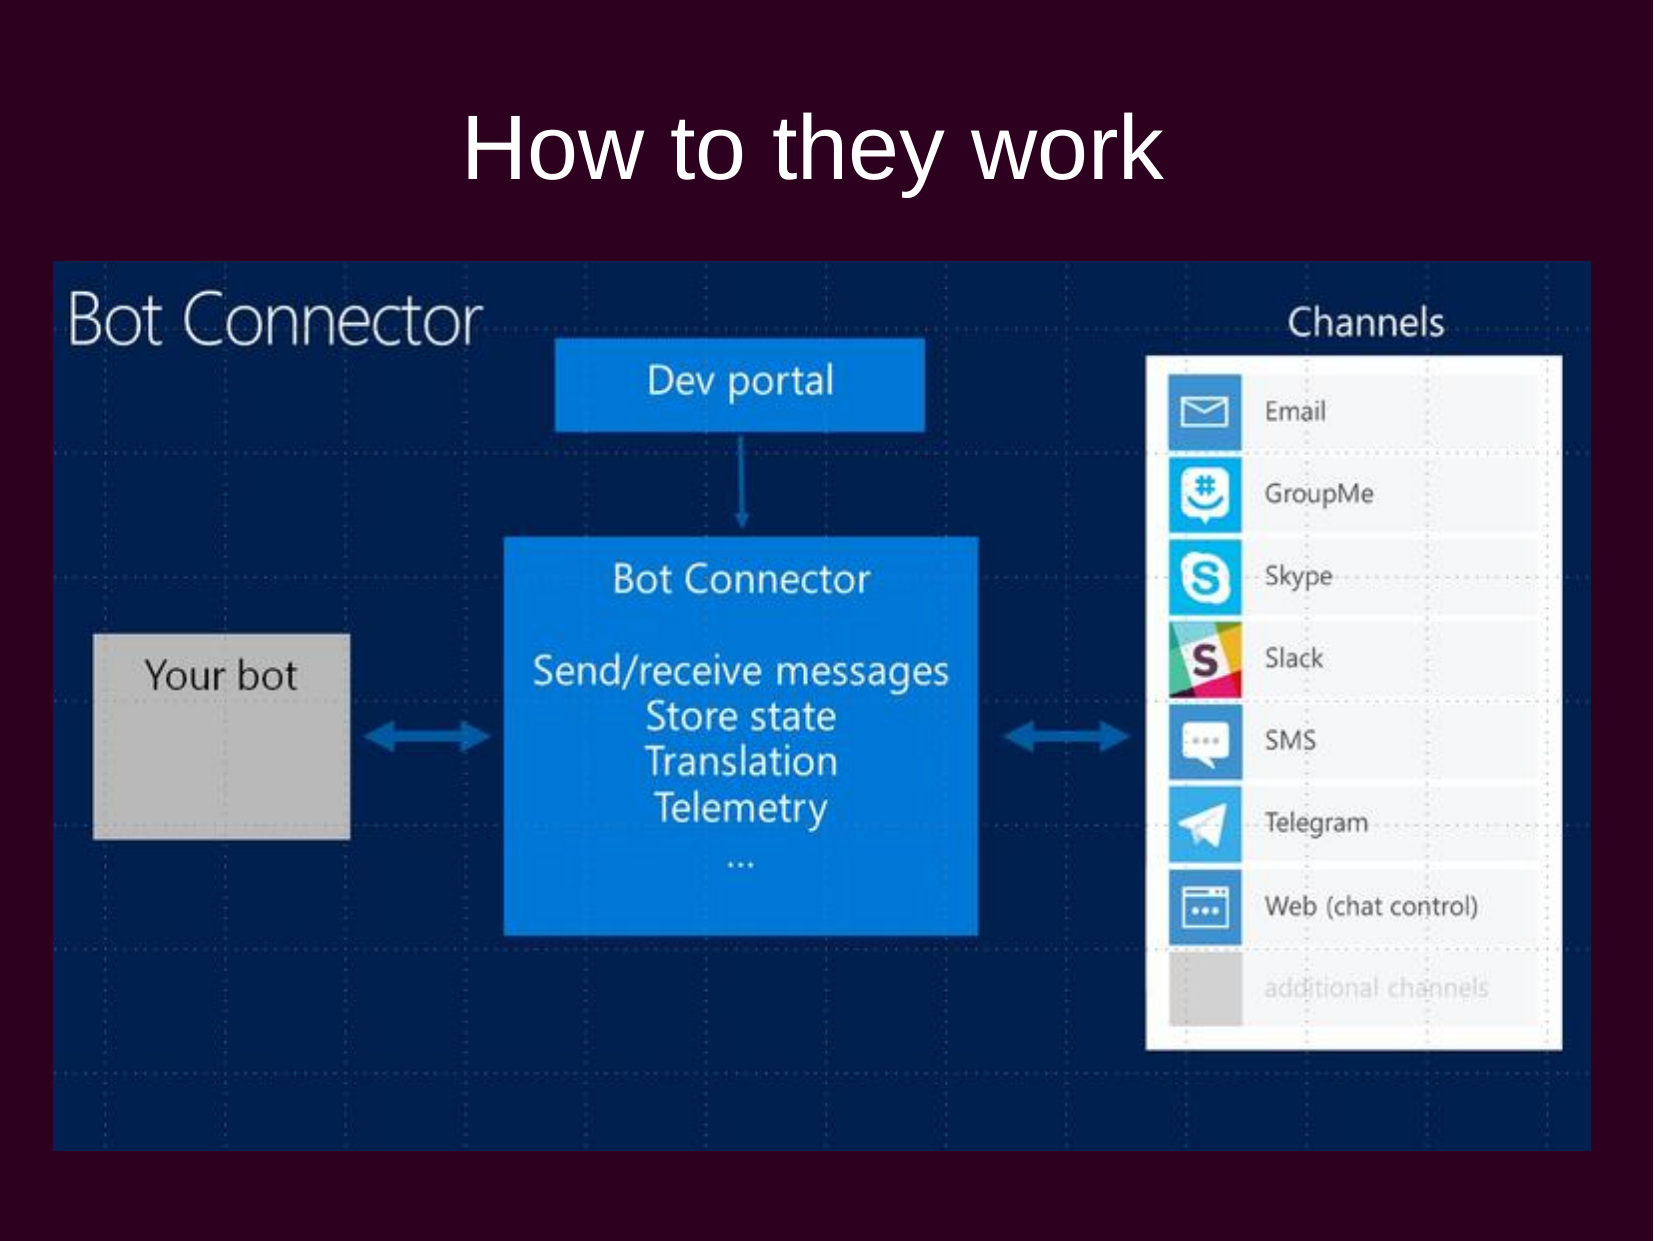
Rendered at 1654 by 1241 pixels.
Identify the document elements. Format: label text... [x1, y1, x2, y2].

title How to they work [69, 44, 1558, 252]
picture [53, 261, 1591, 1151]
